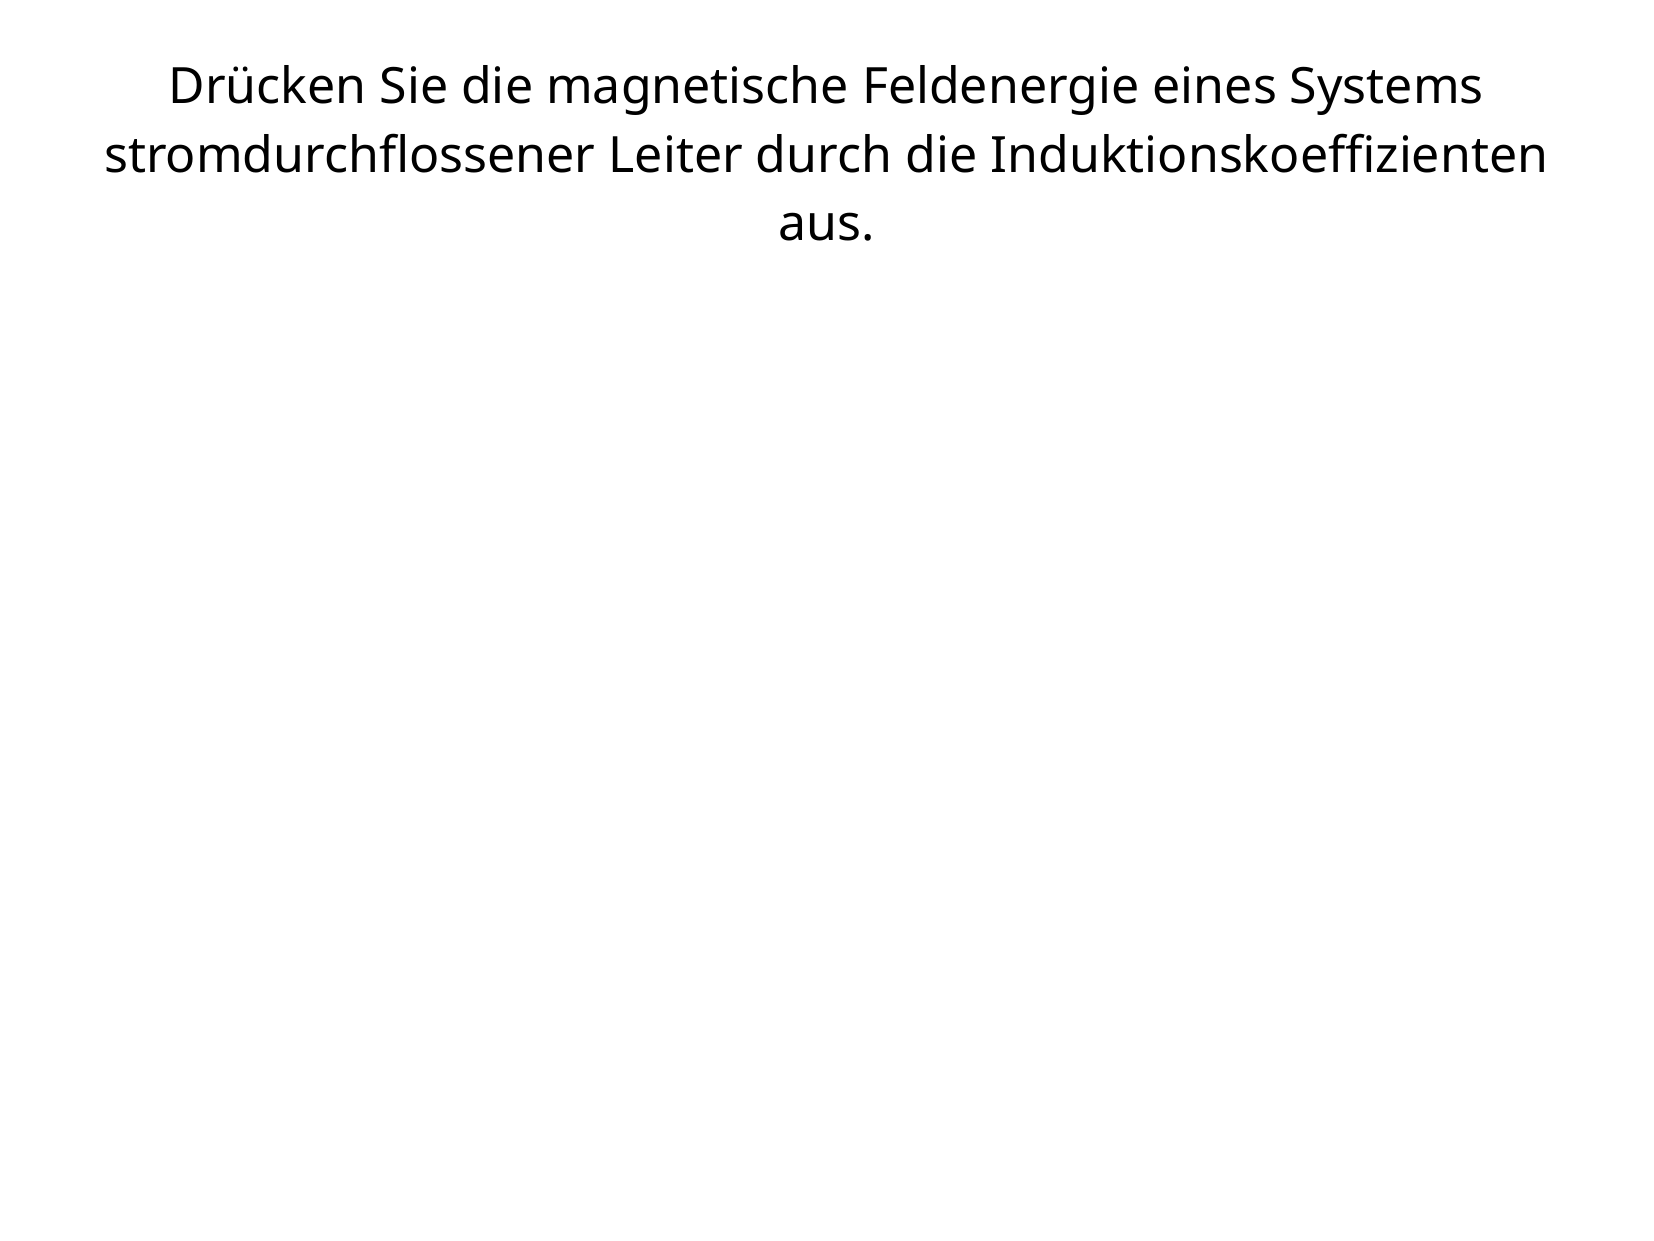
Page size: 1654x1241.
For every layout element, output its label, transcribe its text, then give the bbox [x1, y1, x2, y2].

title Drücken Sie die magnetische Feldenergie eines Systems stromdurchflossener Leiter durch die Induktionskoeffizienten aus. [82, 49, 1571, 257]
